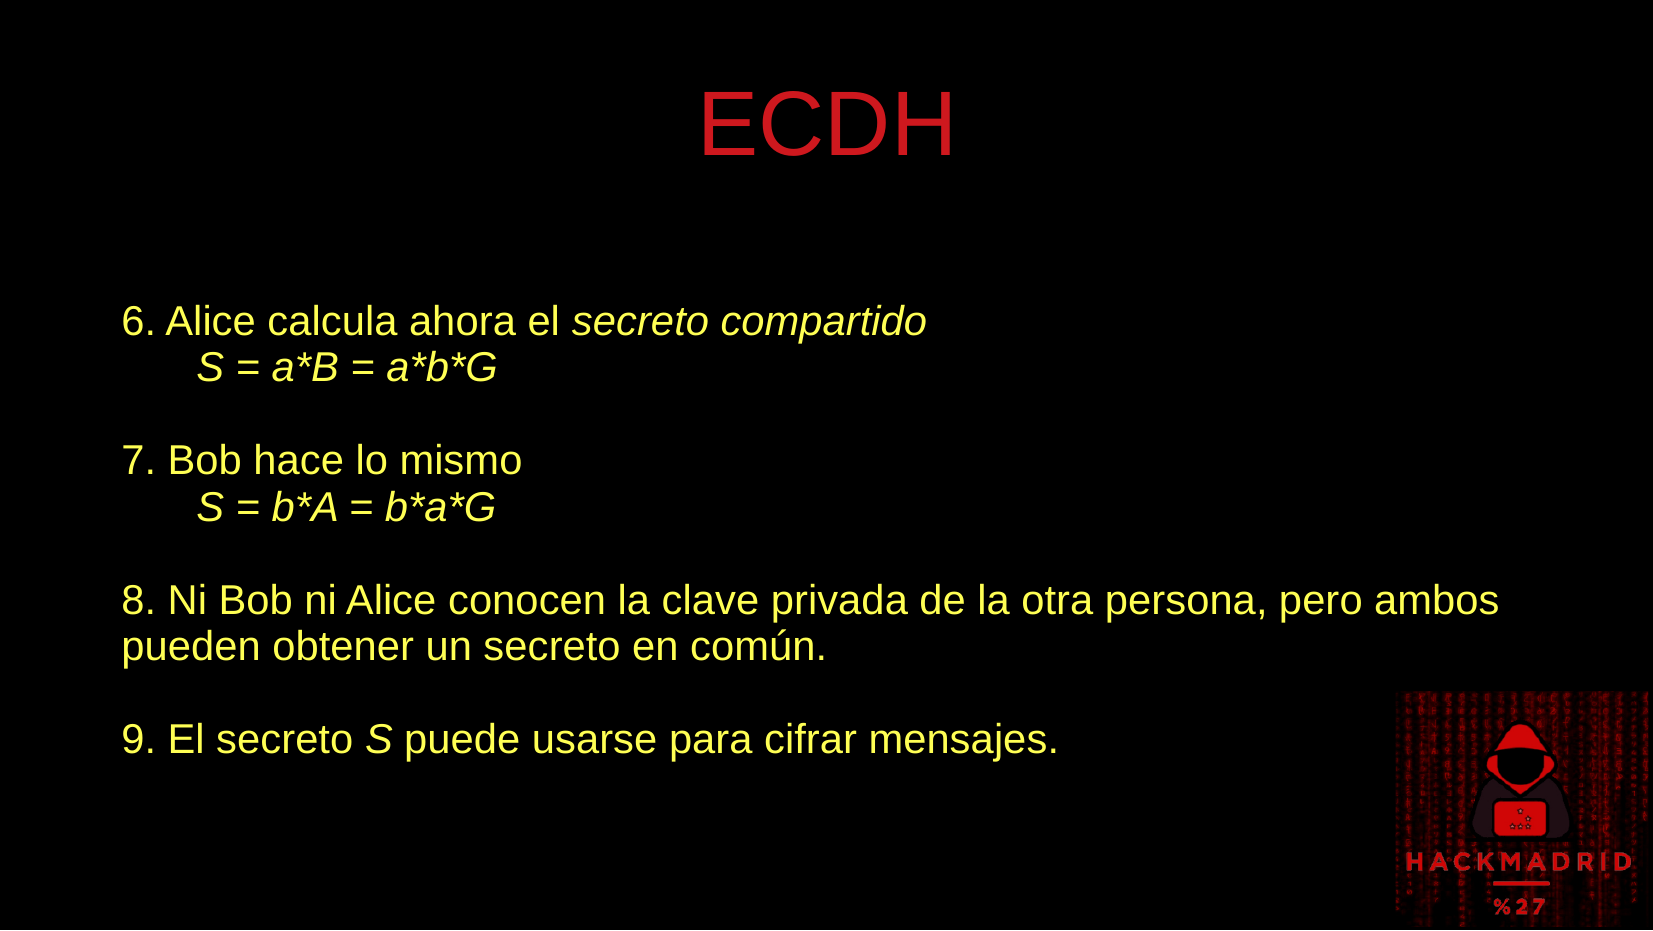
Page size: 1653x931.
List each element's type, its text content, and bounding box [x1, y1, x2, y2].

text_box [1395, 691, 1649, 927]
title ECDH [121, 20, 1534, 228]
subtitle 6. Alice calcula ahora el secreto compartido S = a*B = a*b*G 7. Bob hace lo mismo S = b*A = b*a*G 8. Ni Bob ni Alice conocen la clave privada de la otra persona, pero ambos pueden obtener un secreto en común. 9. El secreto S puede usarse para cifrar mensajes. [121, 297, 1534, 931]
